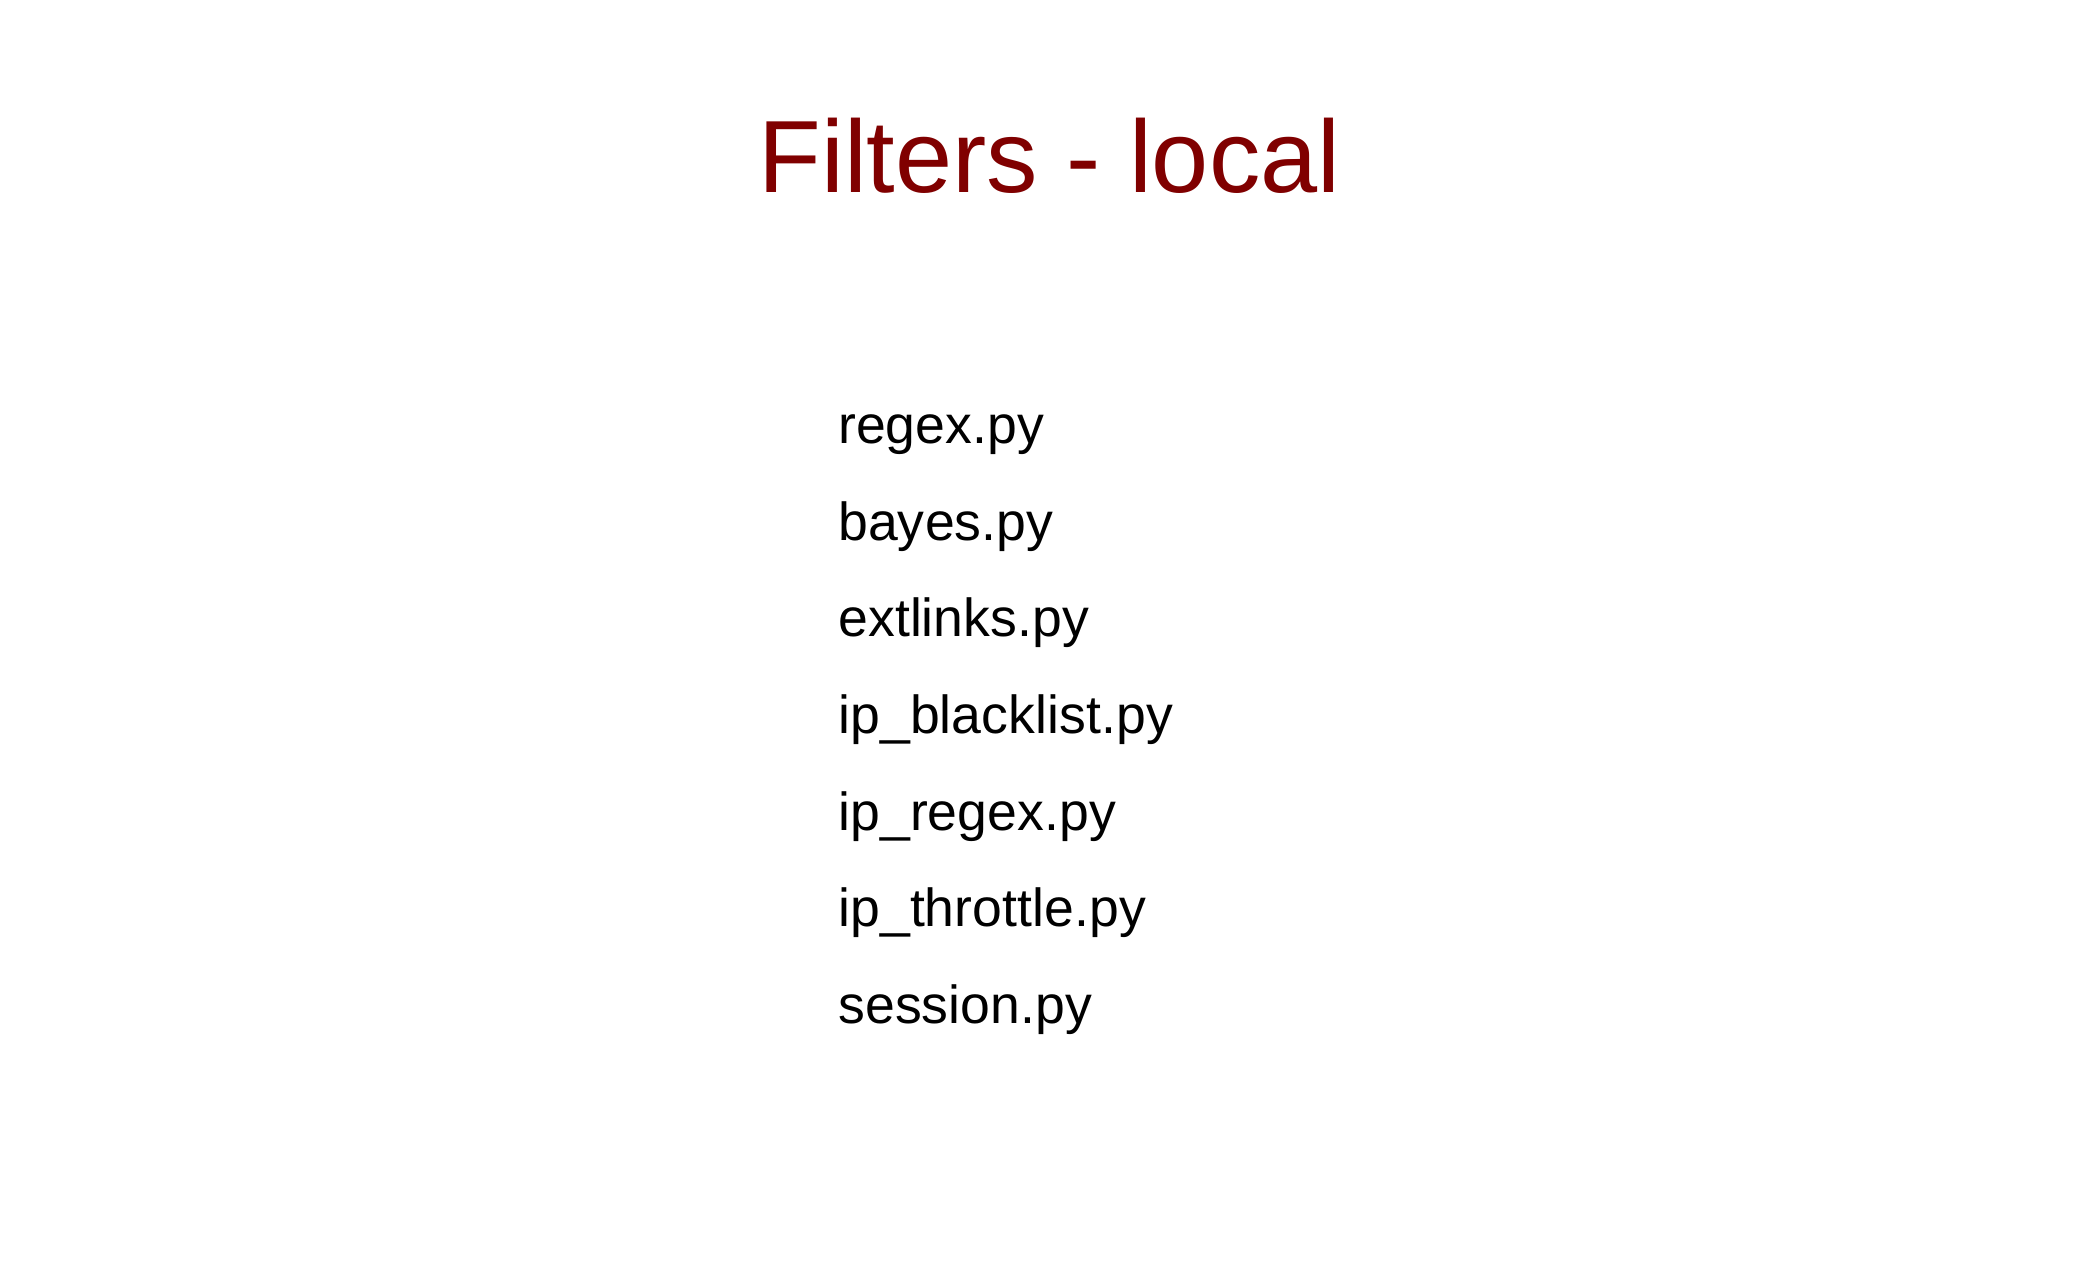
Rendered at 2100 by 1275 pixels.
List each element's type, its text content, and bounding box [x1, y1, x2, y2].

title Filters - local [105, 50, 1995, 264]
list regex.py bayes.py extlinks.py ip_blacklist.py ip_regex.py ip_throttle.py session.py [838, 298, 1953, 1038]
